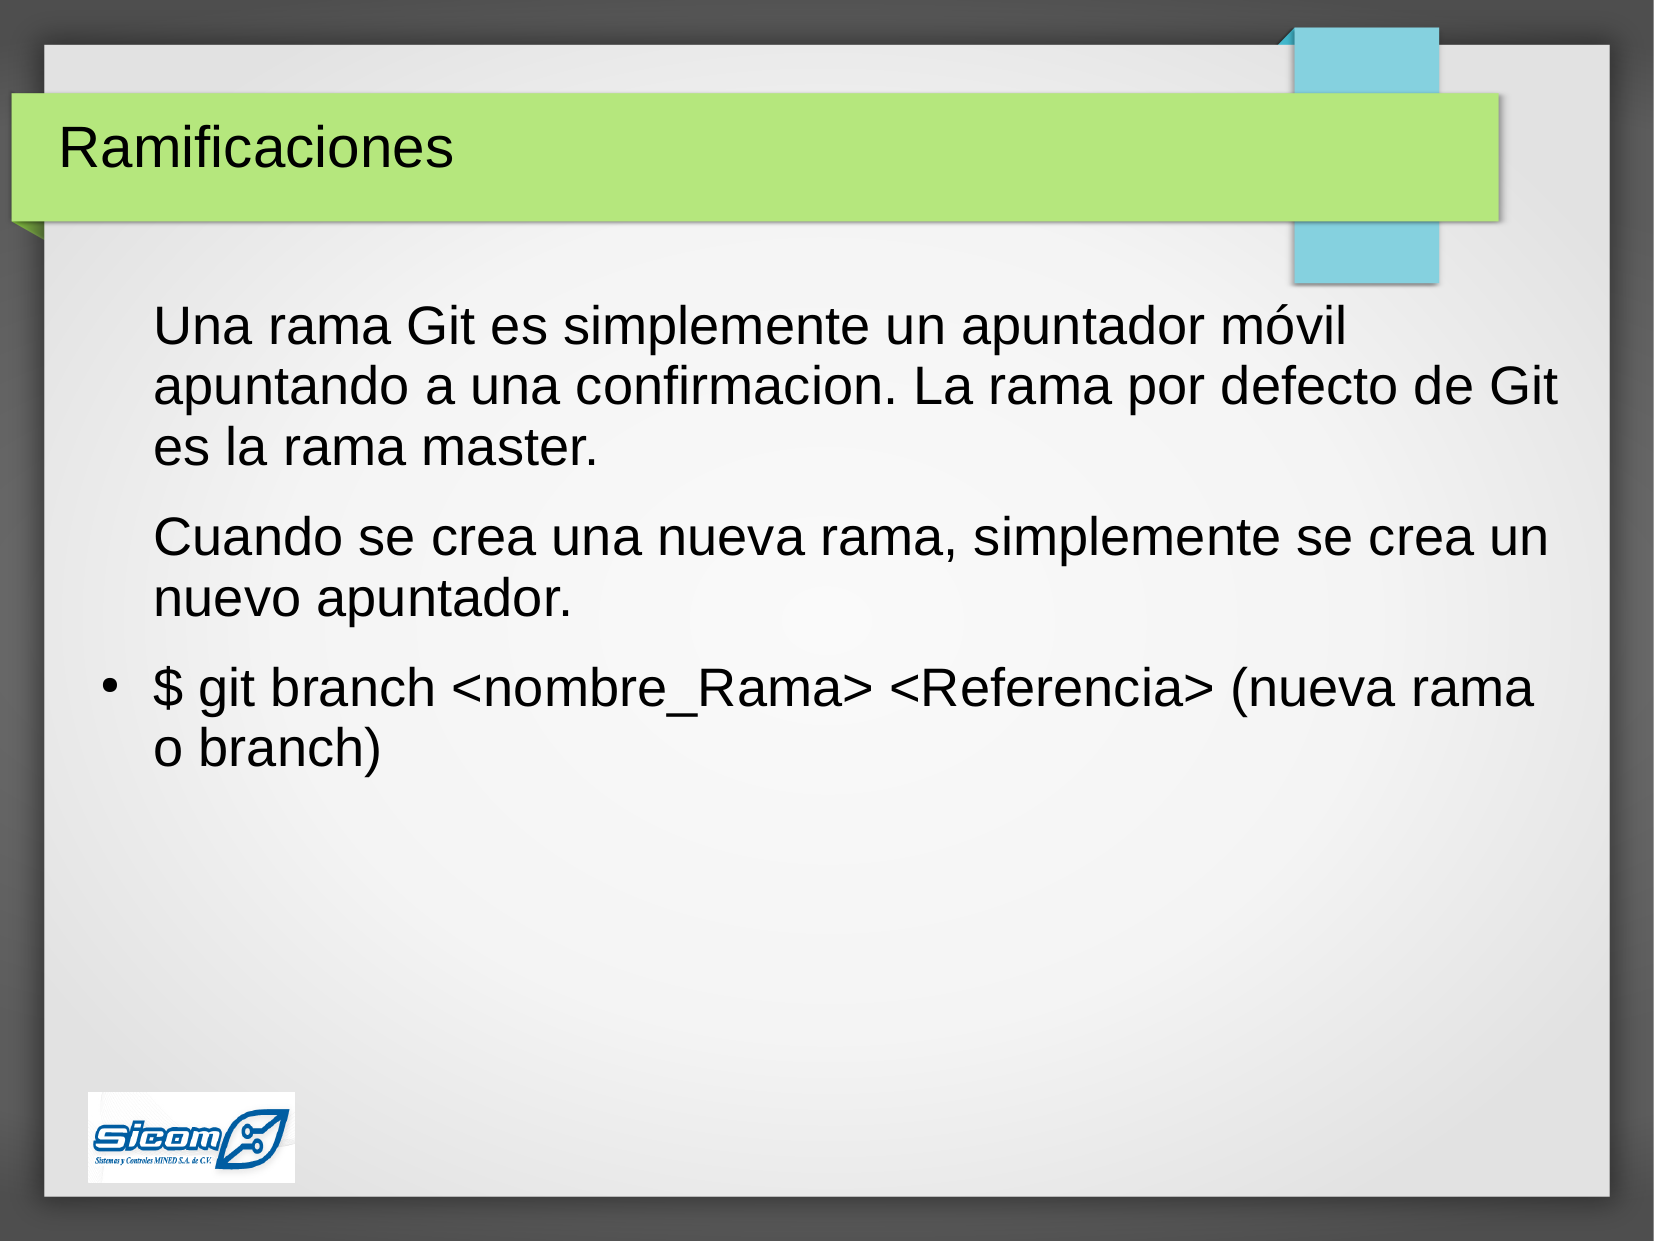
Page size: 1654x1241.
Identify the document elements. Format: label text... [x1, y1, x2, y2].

title Ramificaciones [59, 88, 1241, 207]
list Una rama Git es simplemente un apuntador móvil apuntando a una confirmacion. La rama por defecto de Git es la rama master. Cuando se crea una nueva rama, simplemente se crea un nuevo apuntador. $ git branch <nombre_Rama> <Referencia> (nueva rama o branch) [82, 295, 1571, 1015]
picture [0, 0, 1654, 1241]
